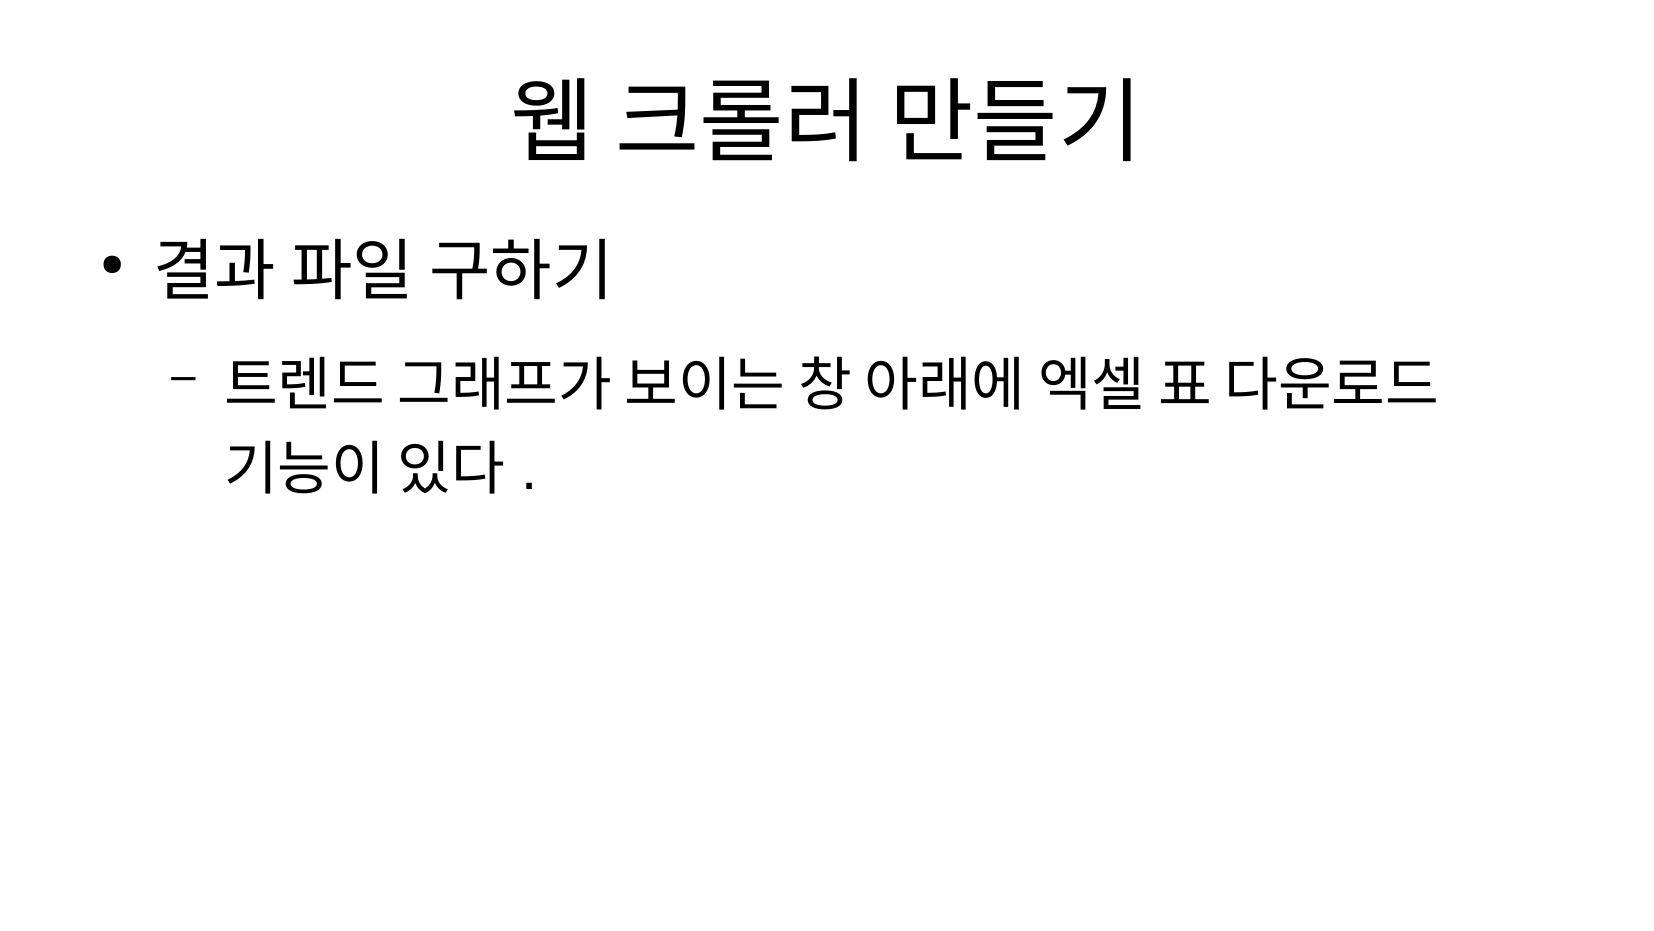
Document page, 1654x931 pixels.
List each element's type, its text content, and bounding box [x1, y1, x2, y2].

title 웹 크롤러 만들기 [82, 37, 1571, 193]
list 결과 파일 구하기 트렌드 그래프가 보이는 창 아래에 엑셀 표 다운로드 기능이 있다. [82, 217, 1571, 758]
